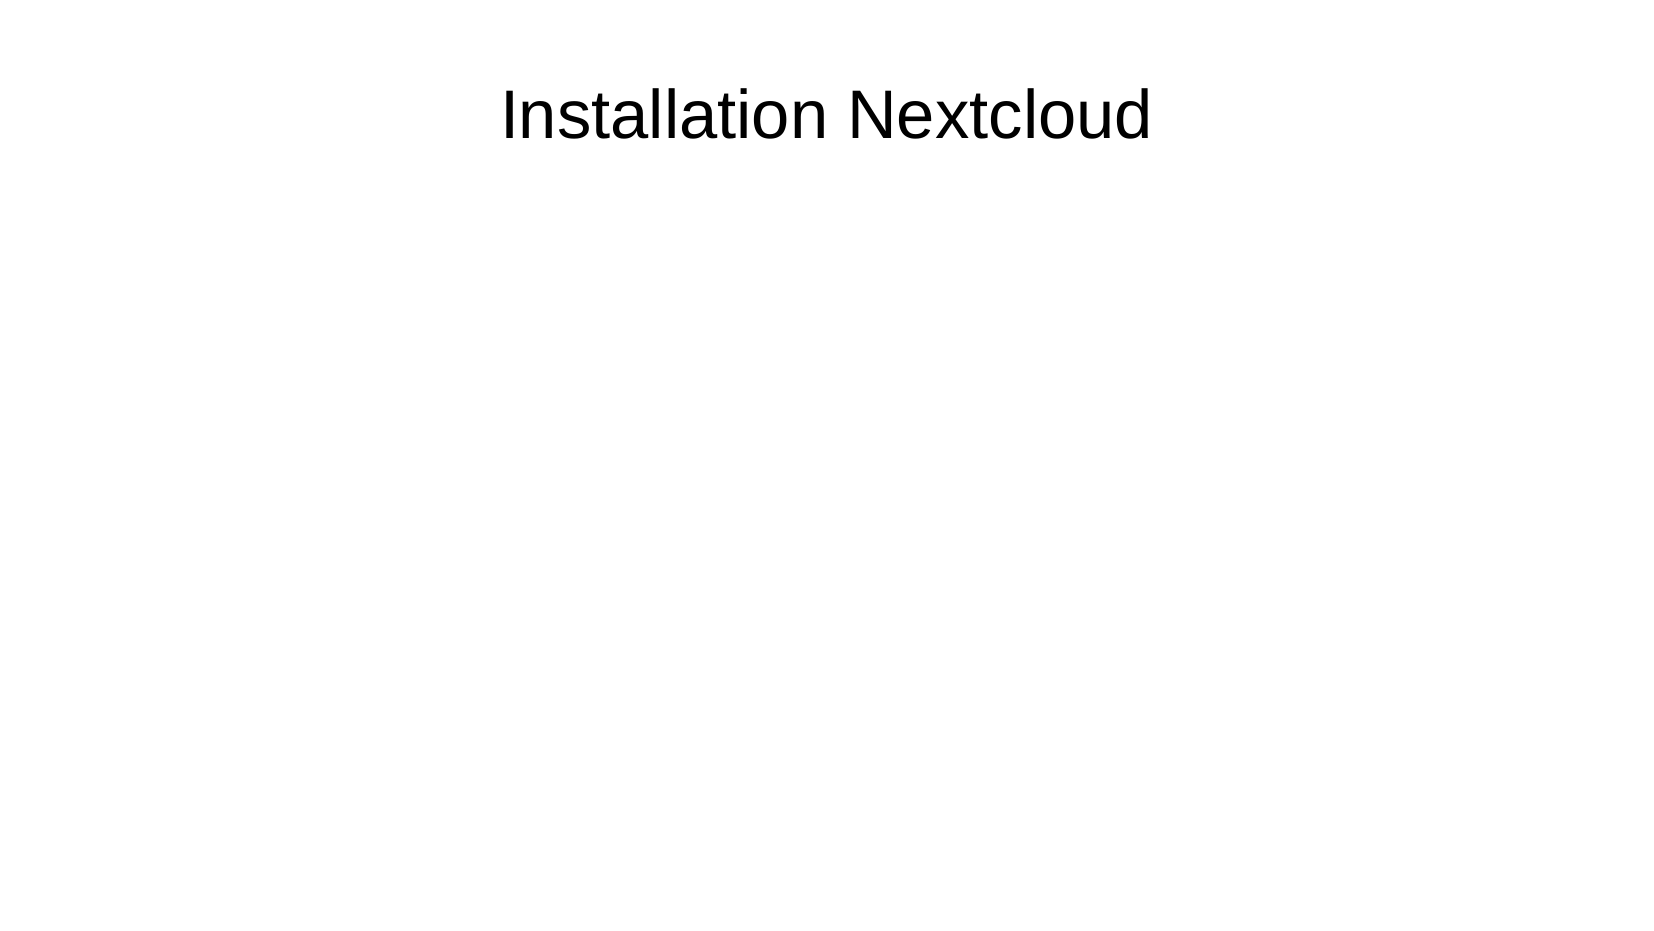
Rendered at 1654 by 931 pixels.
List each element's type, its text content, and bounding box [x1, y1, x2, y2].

title Installation Nextcloud [82, 37, 1571, 193]
